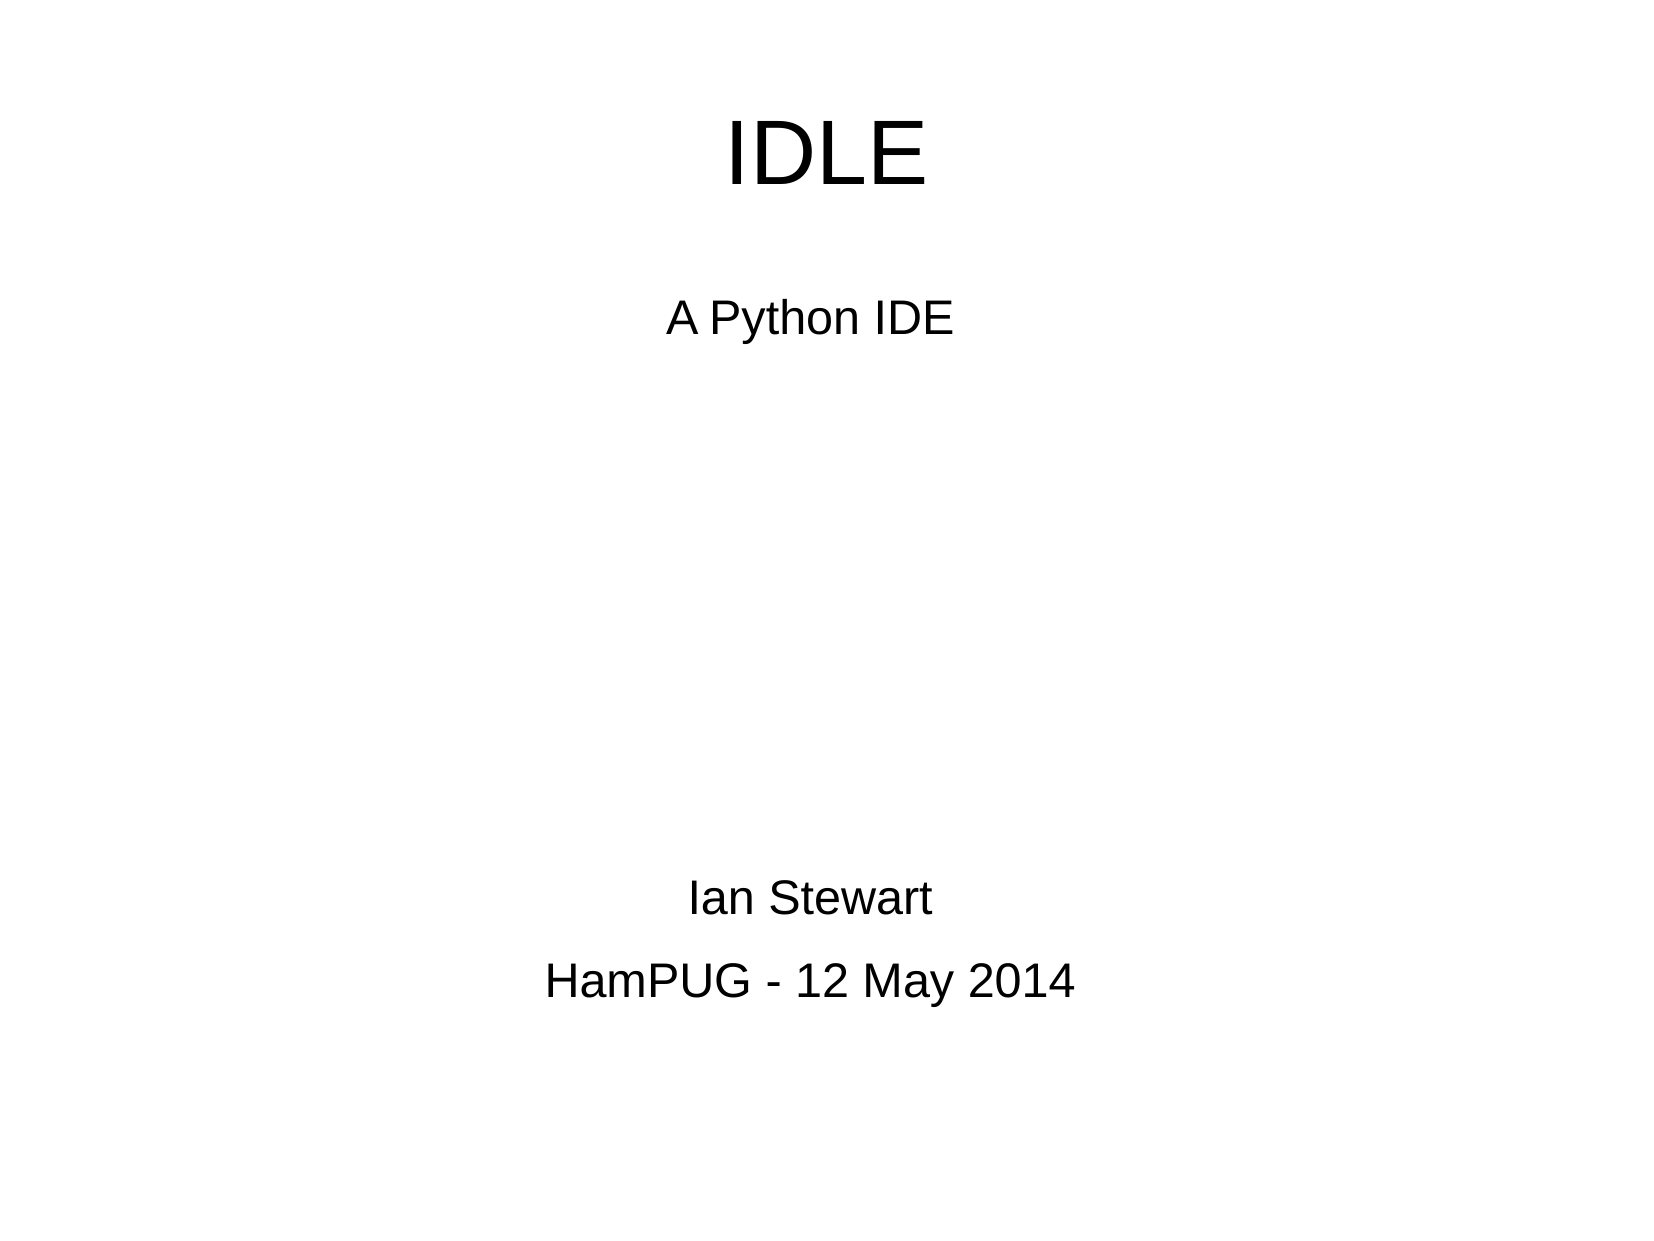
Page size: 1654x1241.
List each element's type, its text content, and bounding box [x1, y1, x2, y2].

title IDLE [82, 49, 1571, 257]
list A Python IDE Ian Stewart HamPUG - 12 May 2014 [82, 290, 1538, 1010]
